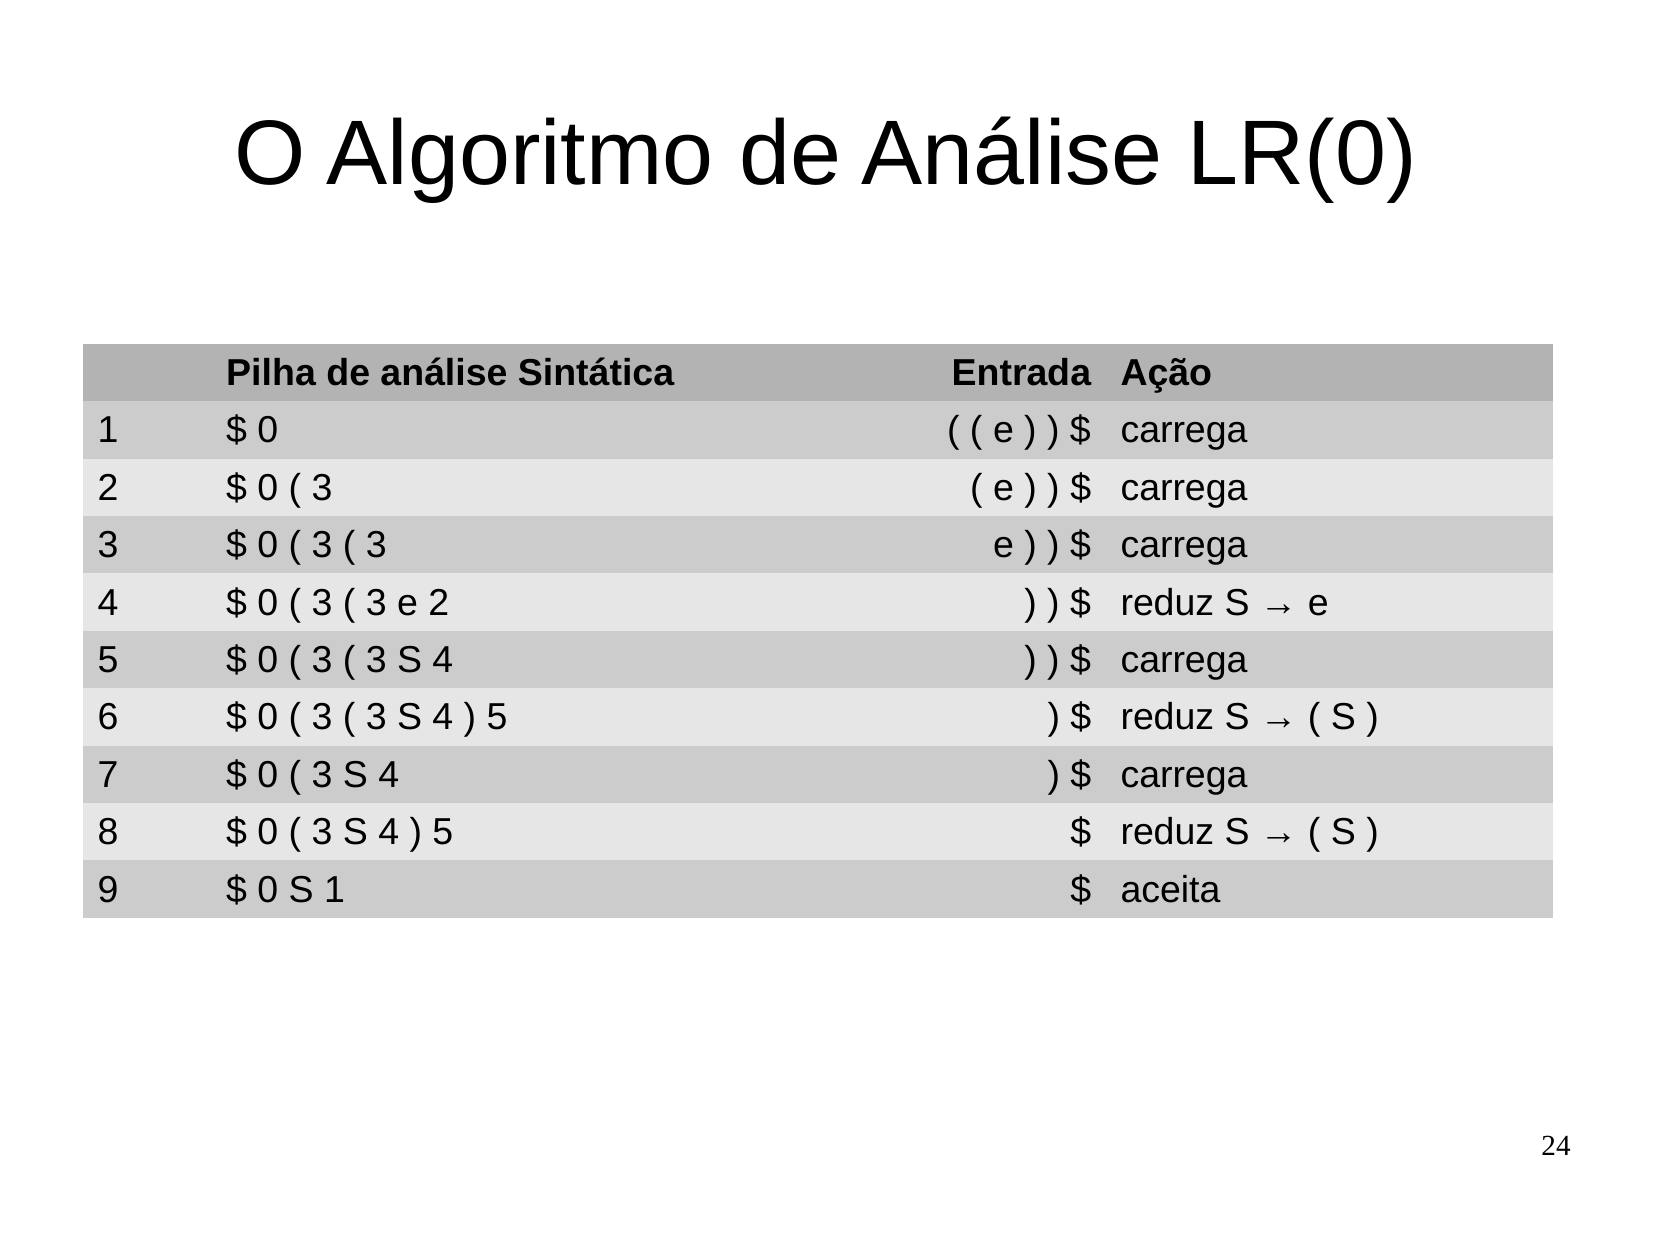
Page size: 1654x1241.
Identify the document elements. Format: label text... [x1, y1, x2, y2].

table_cell ( ( e ) ) $ [708, 401, 1106, 459]
table_cell carrega [1106, 631, 1553, 688]
table_cell $ 0 S 1 [211, 860, 708, 918]
table_cell ( e ) ) $ [708, 459, 1106, 516]
table_cell 4 [83, 573, 211, 631]
table_cell carrega [1106, 401, 1553, 459]
title O Algoritmo de Análise LR(0) [82, 49, 1571, 257]
table_cell $ 0 ( 3 [211, 459, 708, 516]
table_cell $ 0 ( 3 S 4 ) 5 [211, 803, 708, 860]
table_cell 5 [83, 631, 211, 688]
table_cell ) $ [708, 688, 1106, 746]
table_cell 2 [83, 459, 211, 516]
table_cell reduz S → e [1106, 573, 1553, 631]
table_cell ) ) $ [708, 631, 1106, 688]
table_cell 7 [83, 746, 211, 803]
table_cell 6 [83, 688, 211, 746]
table_cell 9 [83, 860, 211, 918]
table_cell reduz S → ( S ) [1106, 803, 1553, 860]
table_cell ) ) $ [708, 573, 1106, 631]
table_cell carrega [1106, 459, 1553, 516]
table_cell ) $ [708, 746, 1106, 803]
table_cell $ 0 ( 3 S 4 [211, 746, 708, 803]
table_cell $ 0 [211, 401, 708, 459]
table_cell reduz S → ( S ) [1106, 688, 1553, 746]
table_cell e ) ) $ [708, 516, 1106, 573]
table_cell carrega [1106, 746, 1553, 803]
table_header [83, 344, 211, 401]
table_header Entrada [708, 344, 1106, 401]
table_cell aceita [1106, 860, 1553, 918]
table_header Ação [1106, 344, 1553, 401]
table_cell 3 [83, 516, 211, 573]
table_cell $ [708, 860, 1106, 918]
table_cell carrega [1106, 516, 1553, 573]
table_cell 8 [83, 803, 211, 860]
table_cell $ 0 ( 3 ( 3 e 2 [211, 573, 708, 631]
table_cell $ [708, 803, 1106, 860]
table_cell $ 0 ( 3 ( 3 [211, 516, 708, 573]
table_cell 1 [83, 401, 211, 459]
table_cell $ 0 ( 3 ( 3 S 4 [211, 631, 708, 688]
table_cell $ 0 ( 3 ( 3 S 4 ) 5 [211, 688, 708, 746]
table_header Pilha de análise Sintática [211, 344, 708, 401]
